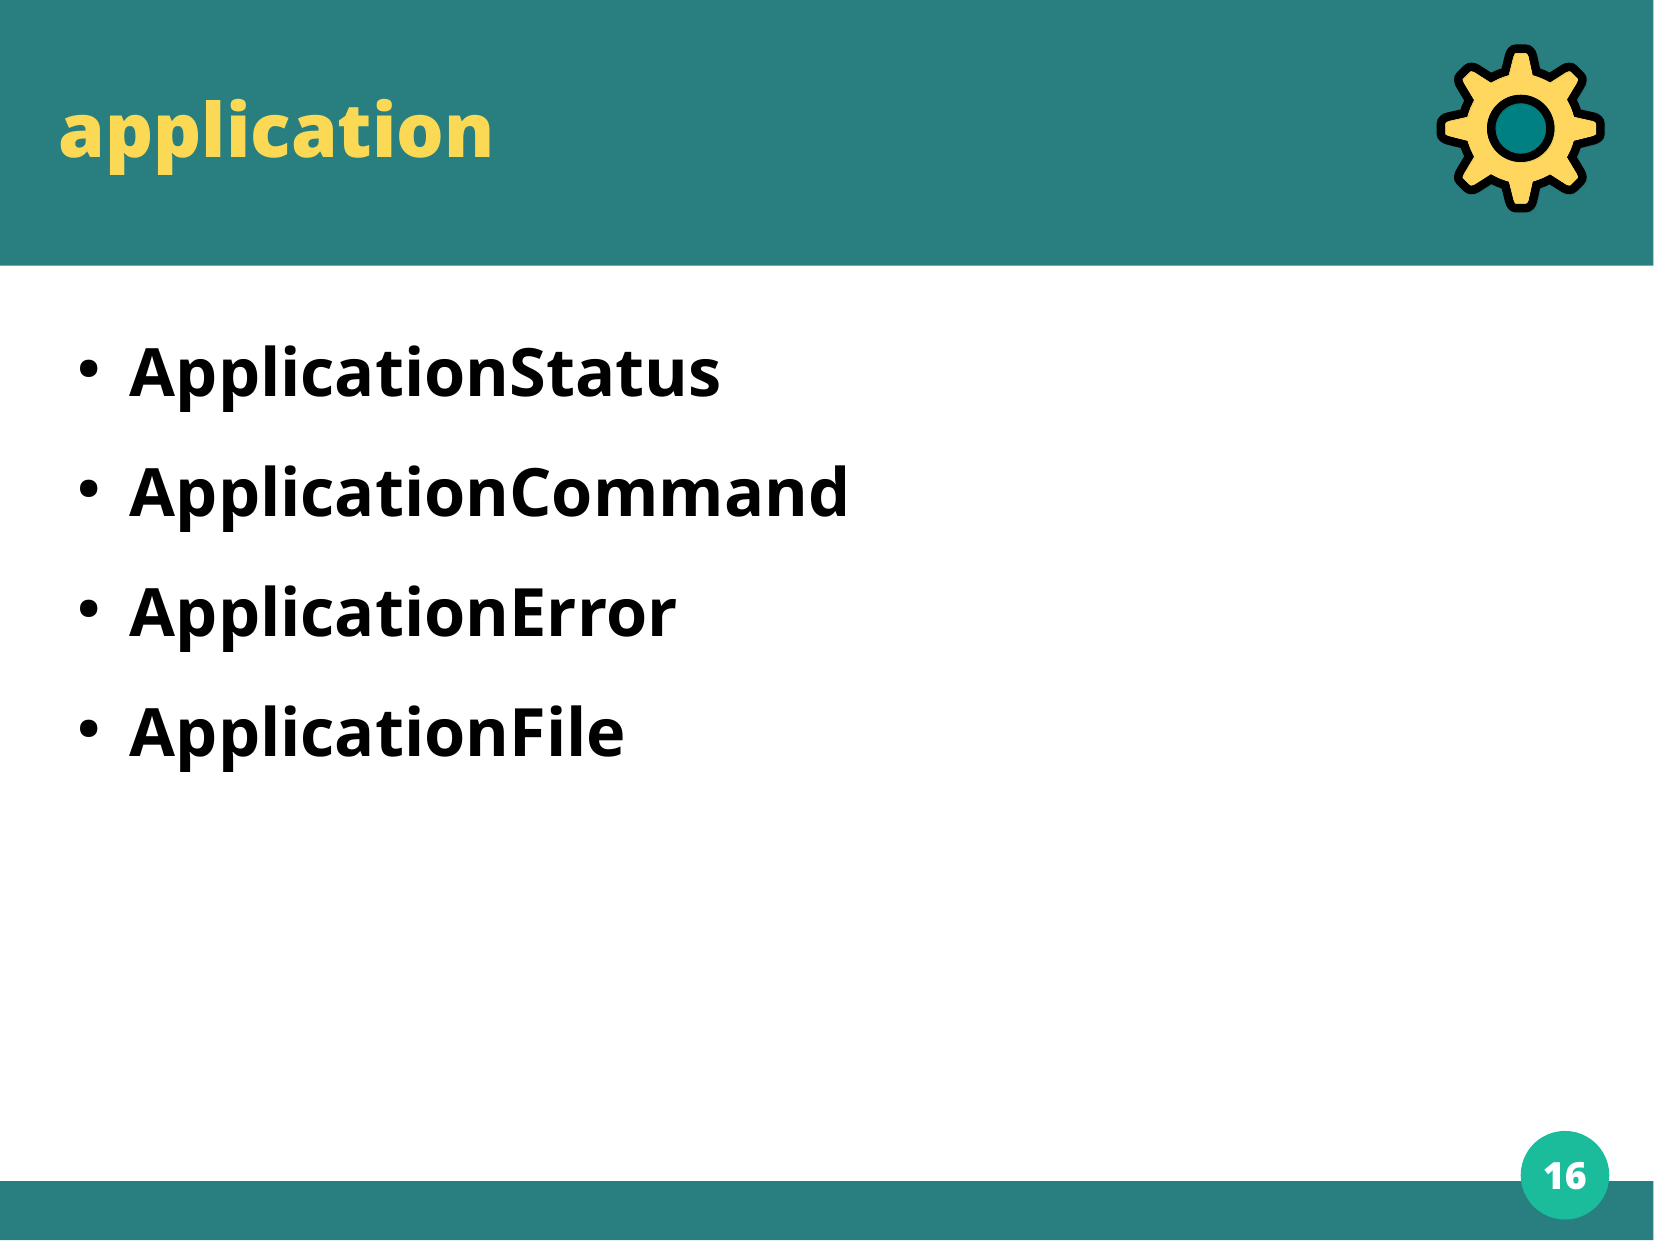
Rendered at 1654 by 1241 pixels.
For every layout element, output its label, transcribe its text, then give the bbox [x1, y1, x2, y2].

list ApplicationStatus ApplicationCommand ApplicationError ApplicationFile [59, 324, 1595, 1152]
text_box [661, 354, 1229, 425]
title application [59, 49, 1595, 207]
